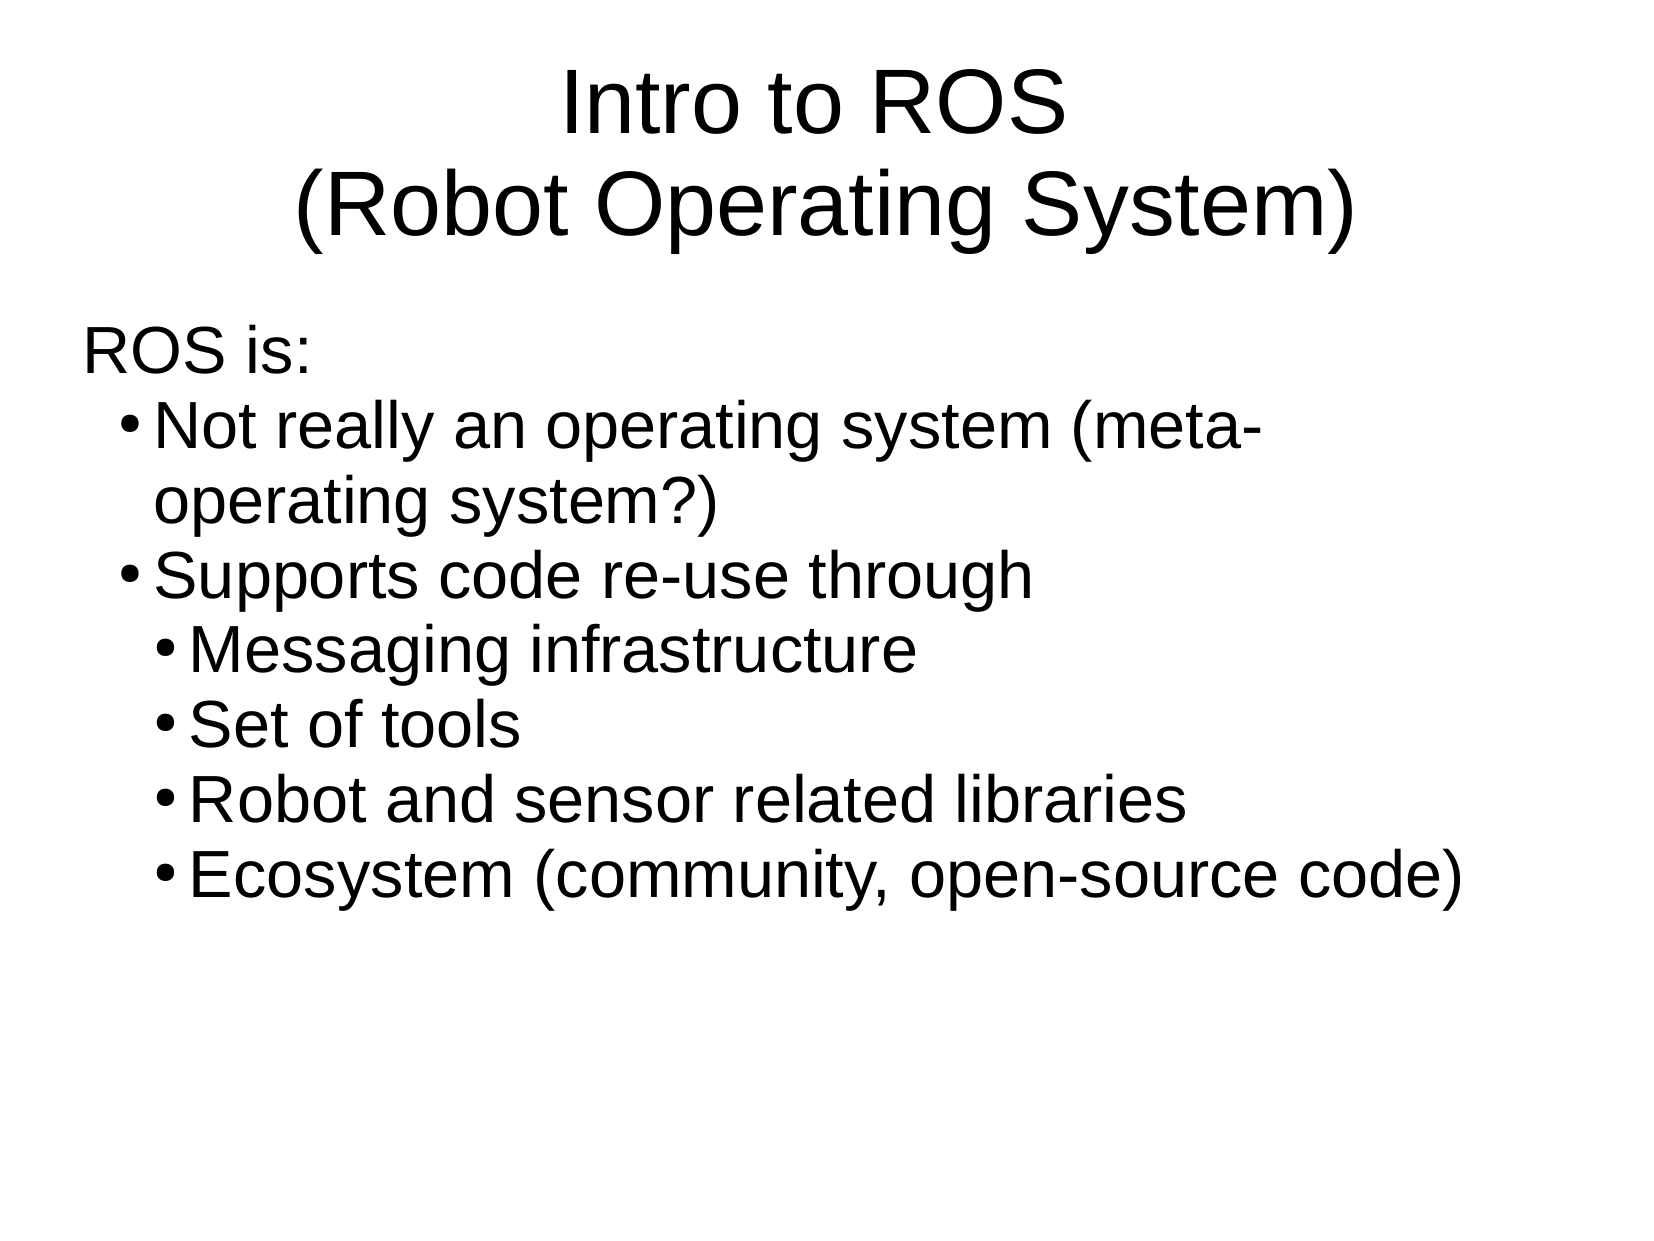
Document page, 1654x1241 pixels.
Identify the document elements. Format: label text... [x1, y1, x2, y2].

subtitle ROS is: Not really an operating system (meta-operating system?) Supports code re-use through Messaging infrastructure Set of tools Robot and sensor related libraries Ecosystem (community, open-source code) [82, 290, 1538, 1010]
title Intro to ROS (Robot Operating System) [82, 49, 1571, 257]
